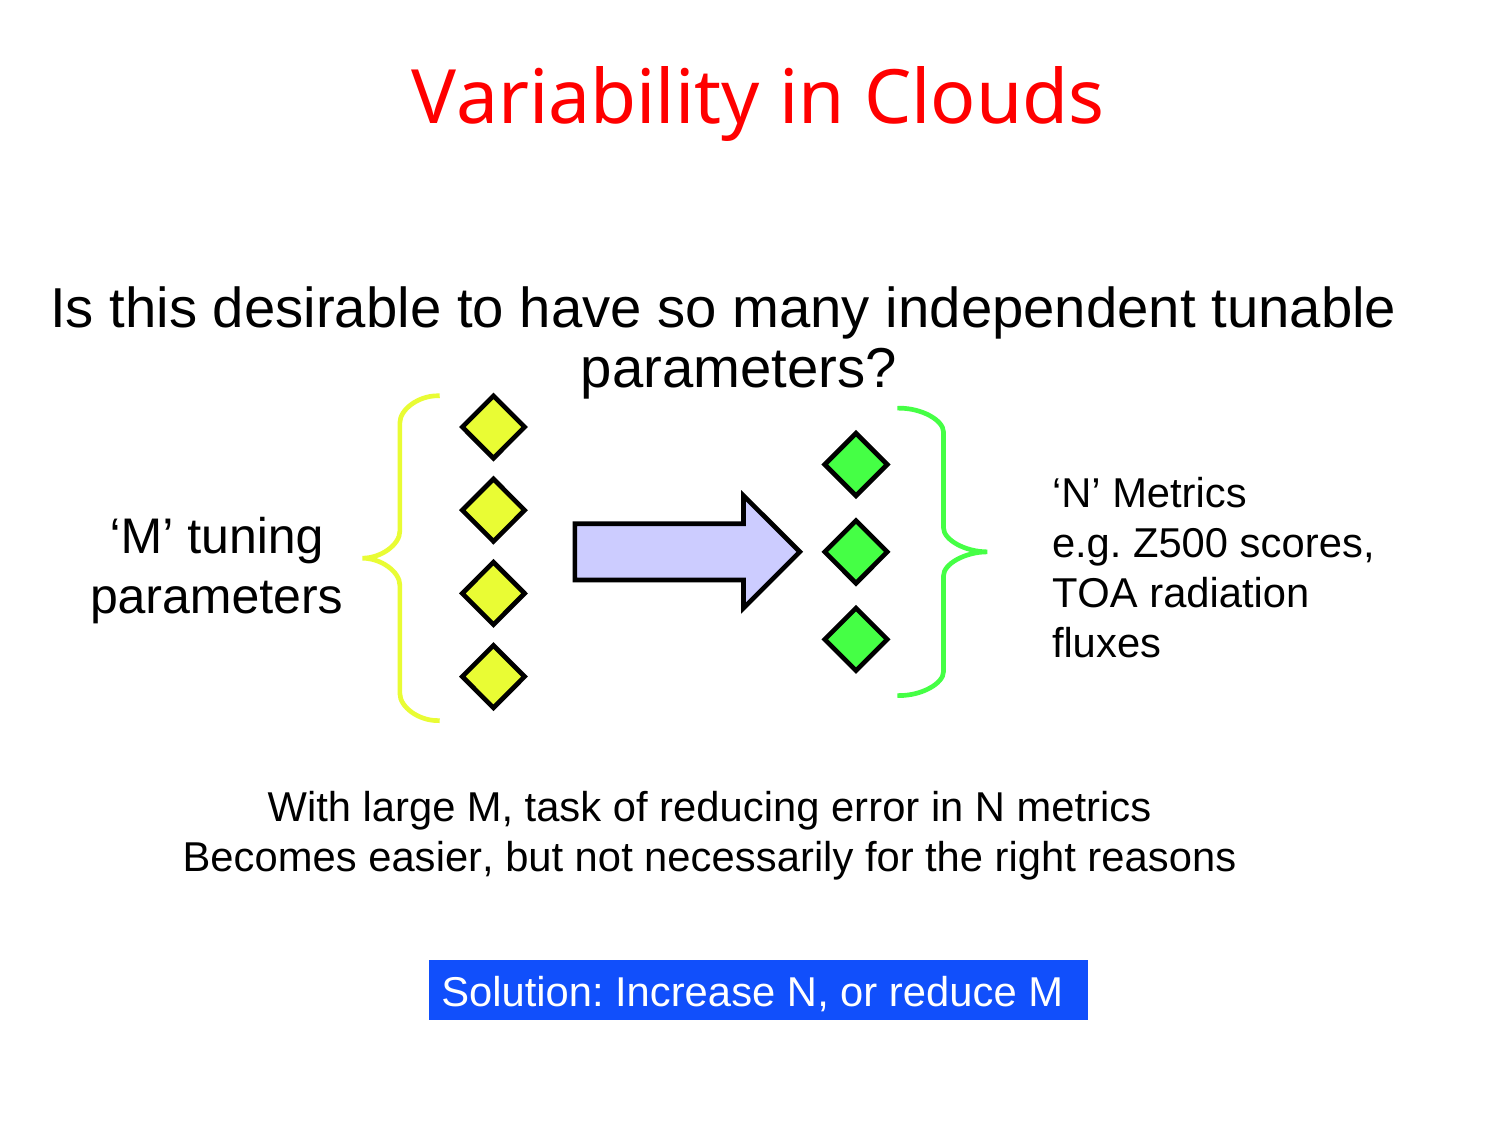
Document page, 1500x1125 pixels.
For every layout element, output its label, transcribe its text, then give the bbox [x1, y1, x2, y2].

text_box [462, 478, 525, 542]
text_box [824, 520, 888, 584]
text_box [824, 608, 888, 671]
text_box [462, 562, 525, 625]
text_box Solution: Increase N, or reduce M [426, 957, 1090, 1023]
text_box ‘N’ Metrics e.g. Z500 scores, TOA radiation fluxes [1037, 458, 1415, 674]
text_box With large M, task of reducing error in N metrics Becomes easier, but not necessarily for the right reasons [167, 772, 1252, 888]
text_box [462, 645, 525, 708]
text_box ‘M’ tuning parameters [75, 495, 358, 632]
list Is this desirable to have so many independent tunable parameters? [30, 270, 1416, 408]
text_box [462, 395, 525, 459]
text_box [824, 433, 888, 496]
title Variability in Clouds [158, 24, 1359, 163]
text_box [574, 495, 800, 609]
